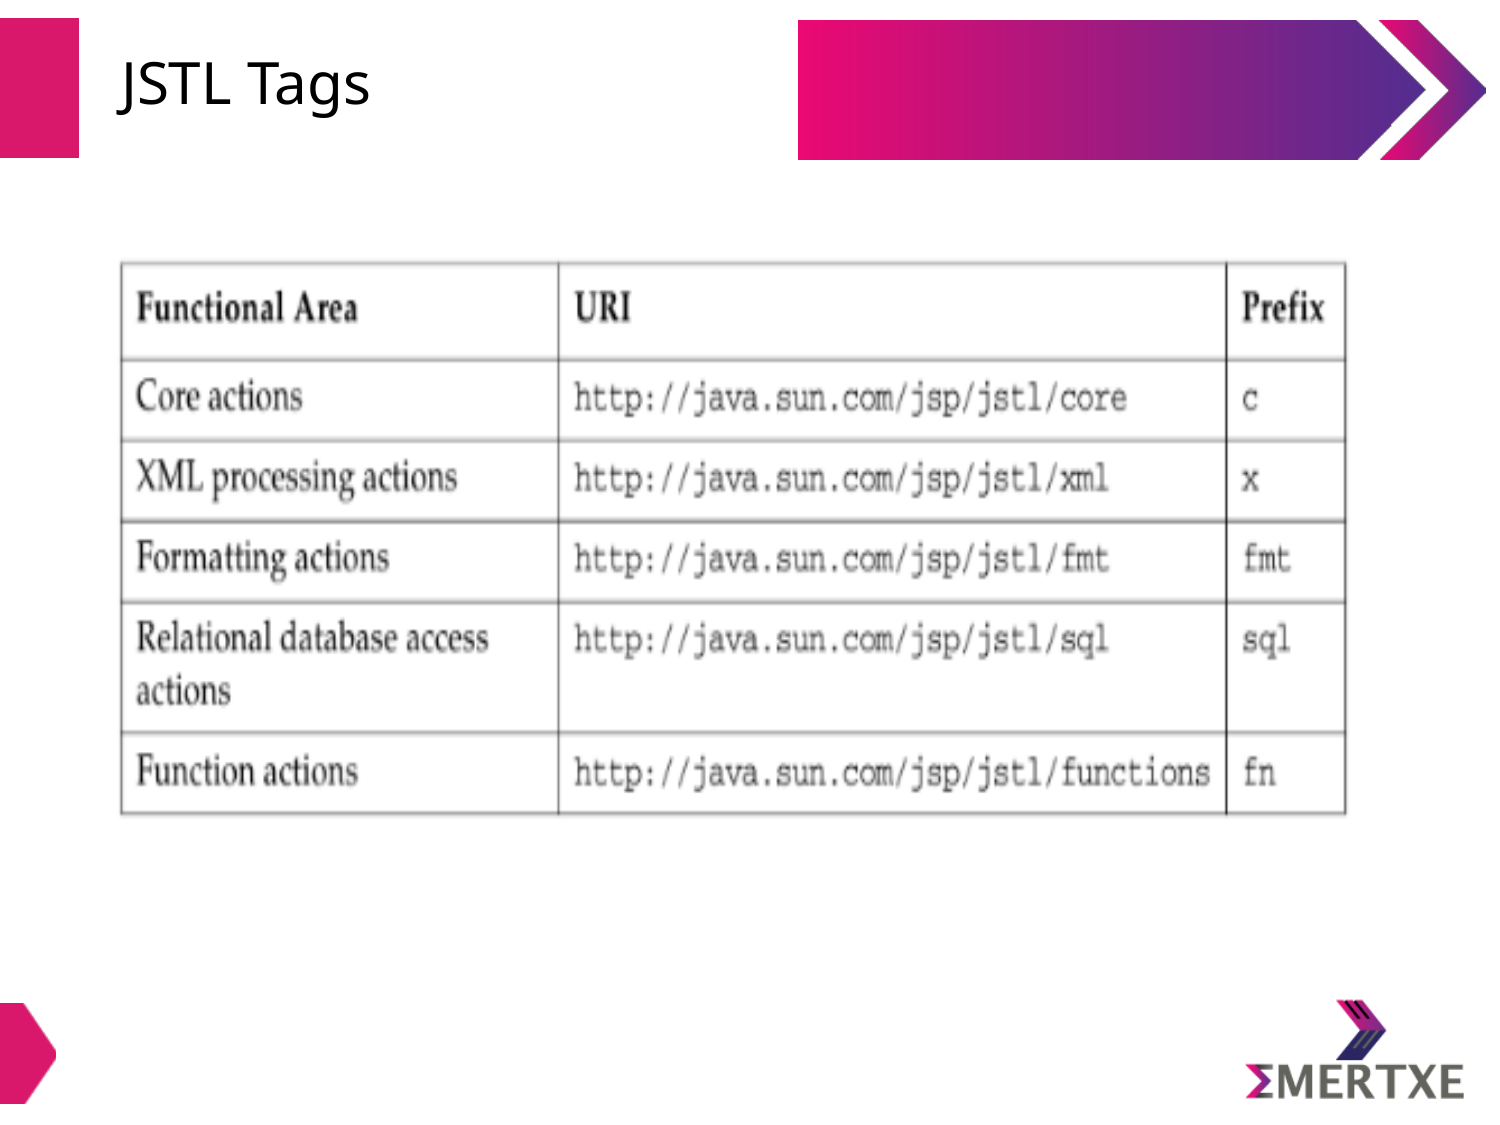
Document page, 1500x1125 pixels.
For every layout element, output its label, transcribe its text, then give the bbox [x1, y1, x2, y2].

picture [798, 20, 1486, 160]
text_box JSTL Tags [106, 35, 768, 119]
picture [94, 224, 1394, 875]
picture [1245, 996, 1465, 1099]
